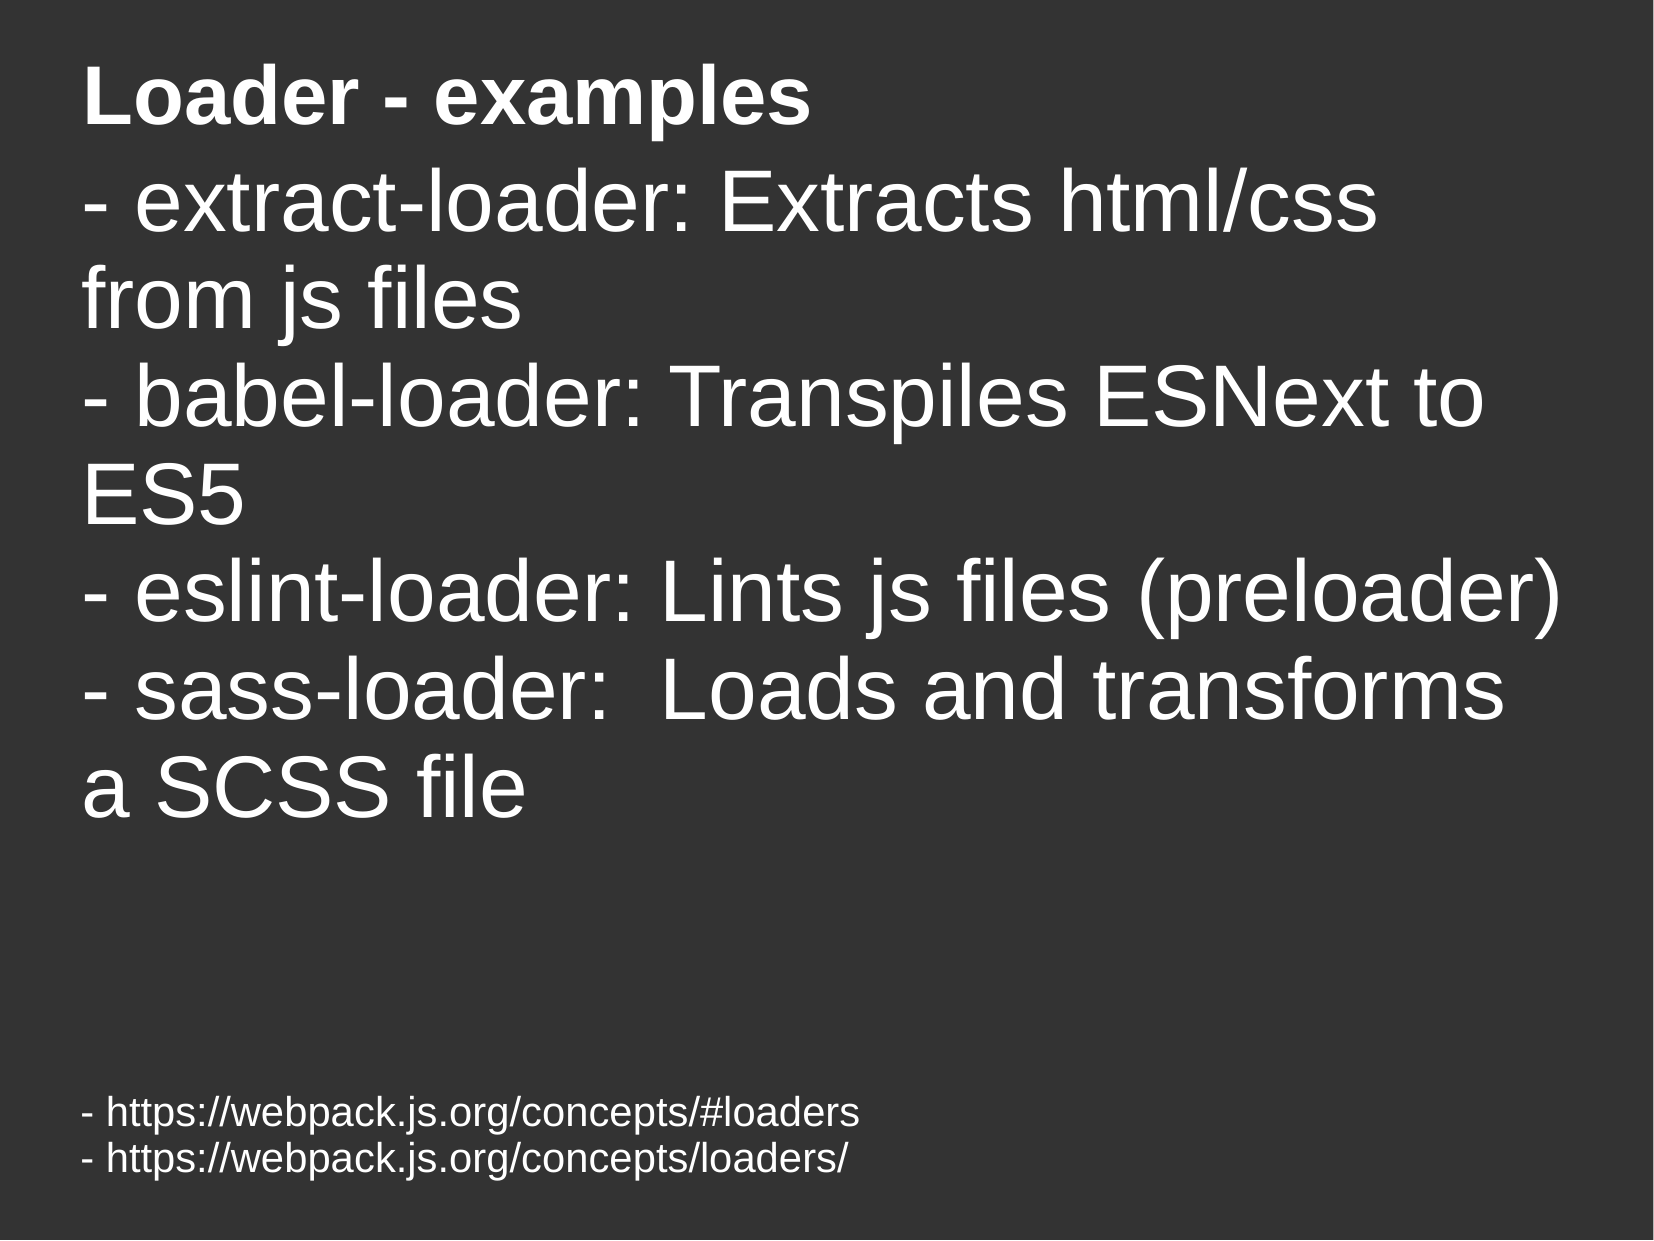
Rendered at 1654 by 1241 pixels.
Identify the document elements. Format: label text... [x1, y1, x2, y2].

title - https://webpack.js.org/concepts/#loaders - https://webpack.js.org/concepts/loaders/ [80, 1065, 1569, 1205]
title Loader - examples [82, 49, 1571, 257]
title - extract-loader: Extracts html/css from js files - babel-loader: Transpiles ESNext to ES5 - eslint-loader: Lints js files (preloader) - sass-loader: Loads and transforms a SCSS file [81, 151, 1570, 836]
